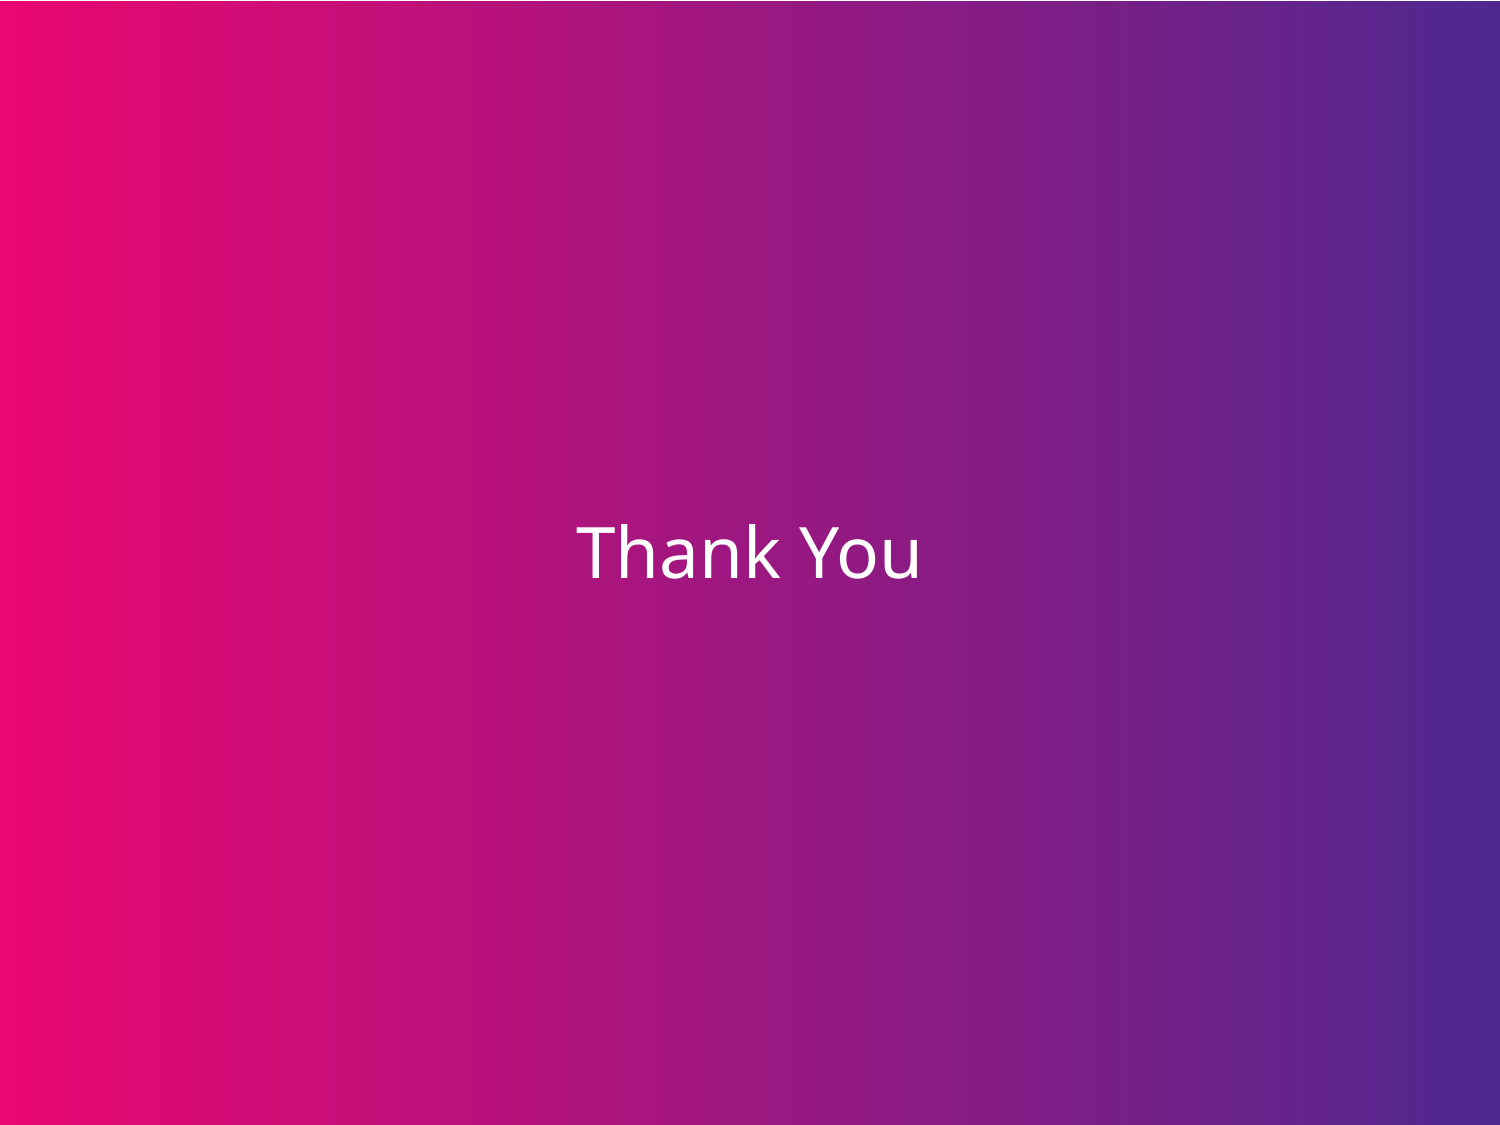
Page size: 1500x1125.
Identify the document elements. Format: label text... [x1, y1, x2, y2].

picture [0, 1, 1500, 1125]
title Thank You [75, 457, 1425, 646]
